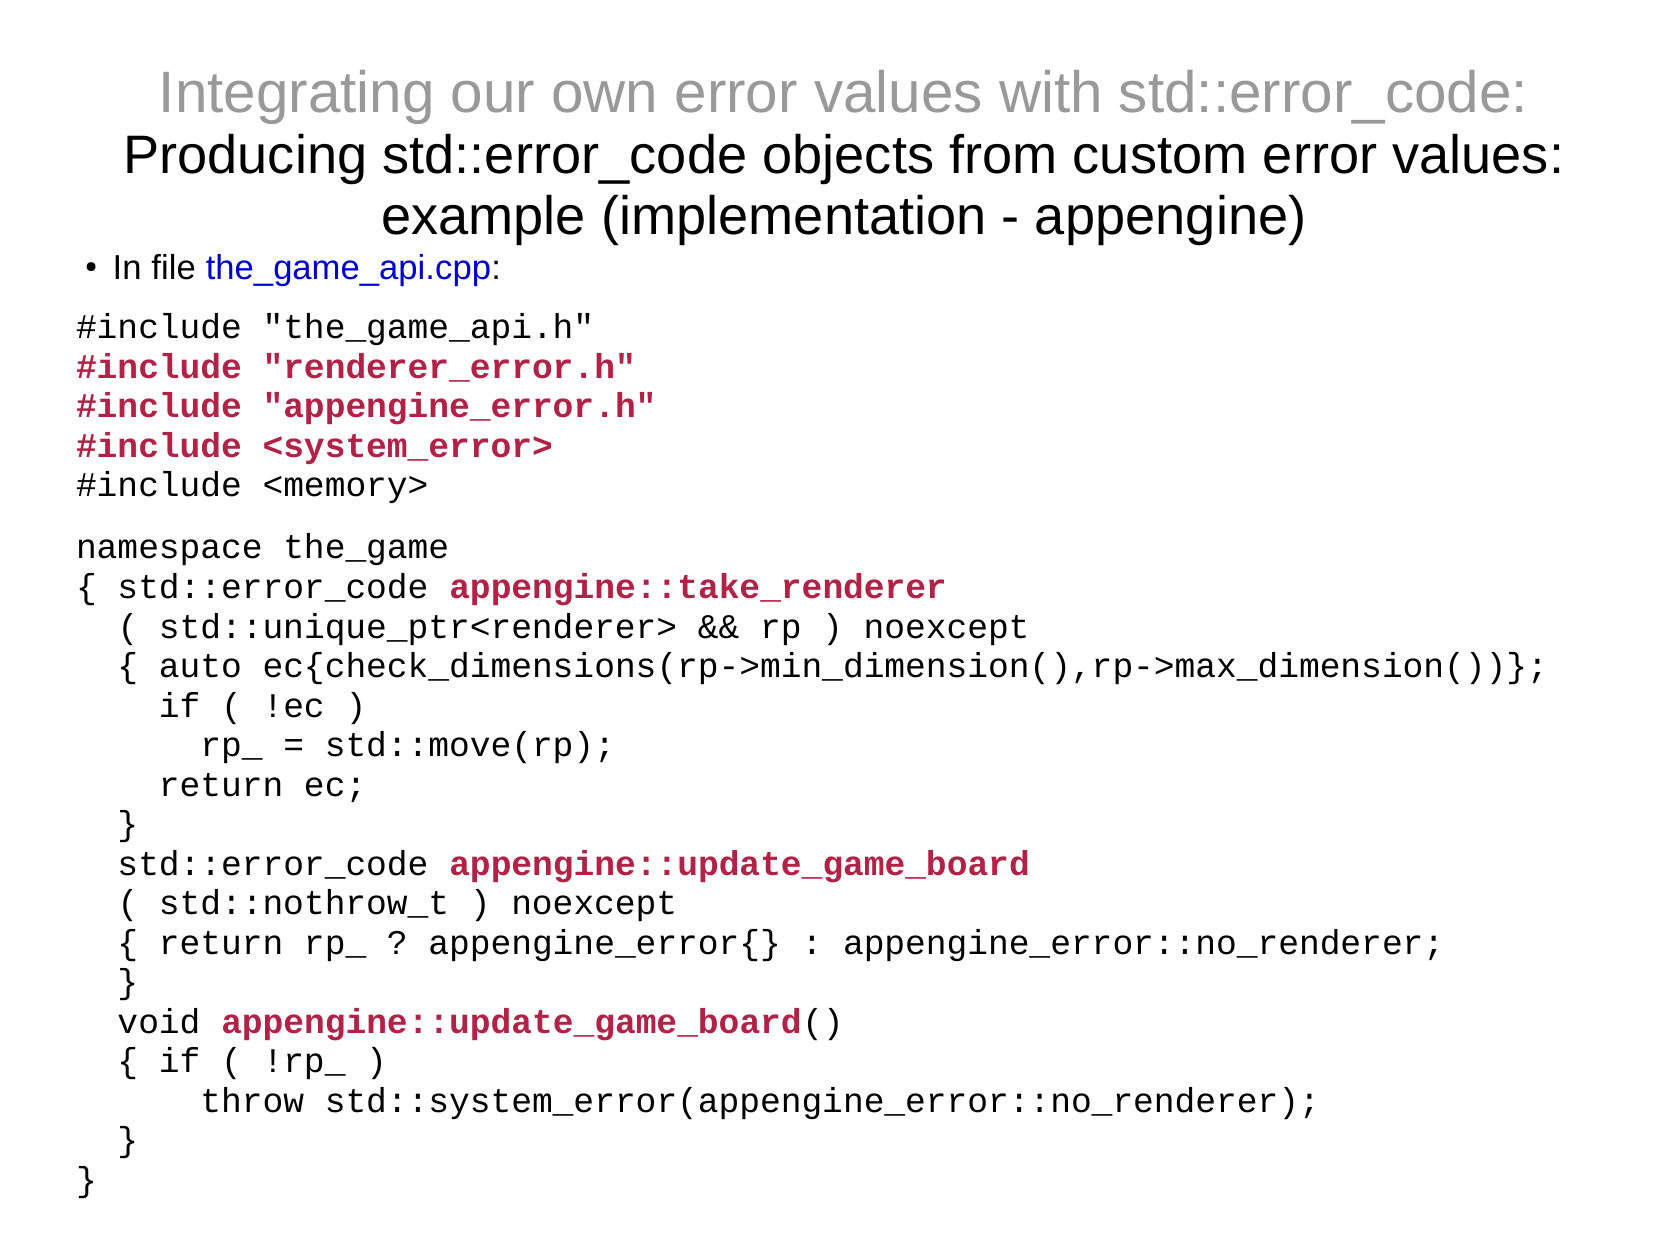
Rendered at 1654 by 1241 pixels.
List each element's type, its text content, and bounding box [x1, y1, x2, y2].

list In file the_game_api.cpp: #include "the_game_api.h" #include "renderer_error.h" #include "appengine_error.h" #include <system_error> #include <memory> namespace the_game { std::error_code appengine::take_renderer ( std::unique_ptr<renderer> && rp ) noexcept { auto ec{check_dimensions(rp->min_dimension(),rp->max_dimension())}; if ( !ec ) rp_ = std::move(rp); return ec; } std::error_code appengine::update_game_board ( std::nothrow_t ) noexcept { return rp_ ? appengine_error{} : appengine_error::no_renderer; } void appengine::update_game_board() { if ( !rp_ ) throw std::system_error(appengine_error::no_renderer); } } [75, 248, 1565, 1217]
title Integrating our own error values with std::error_code: Producing std::error_code objects from custom error values: example (implementation - appengine) [82, 49, 1571, 257]
